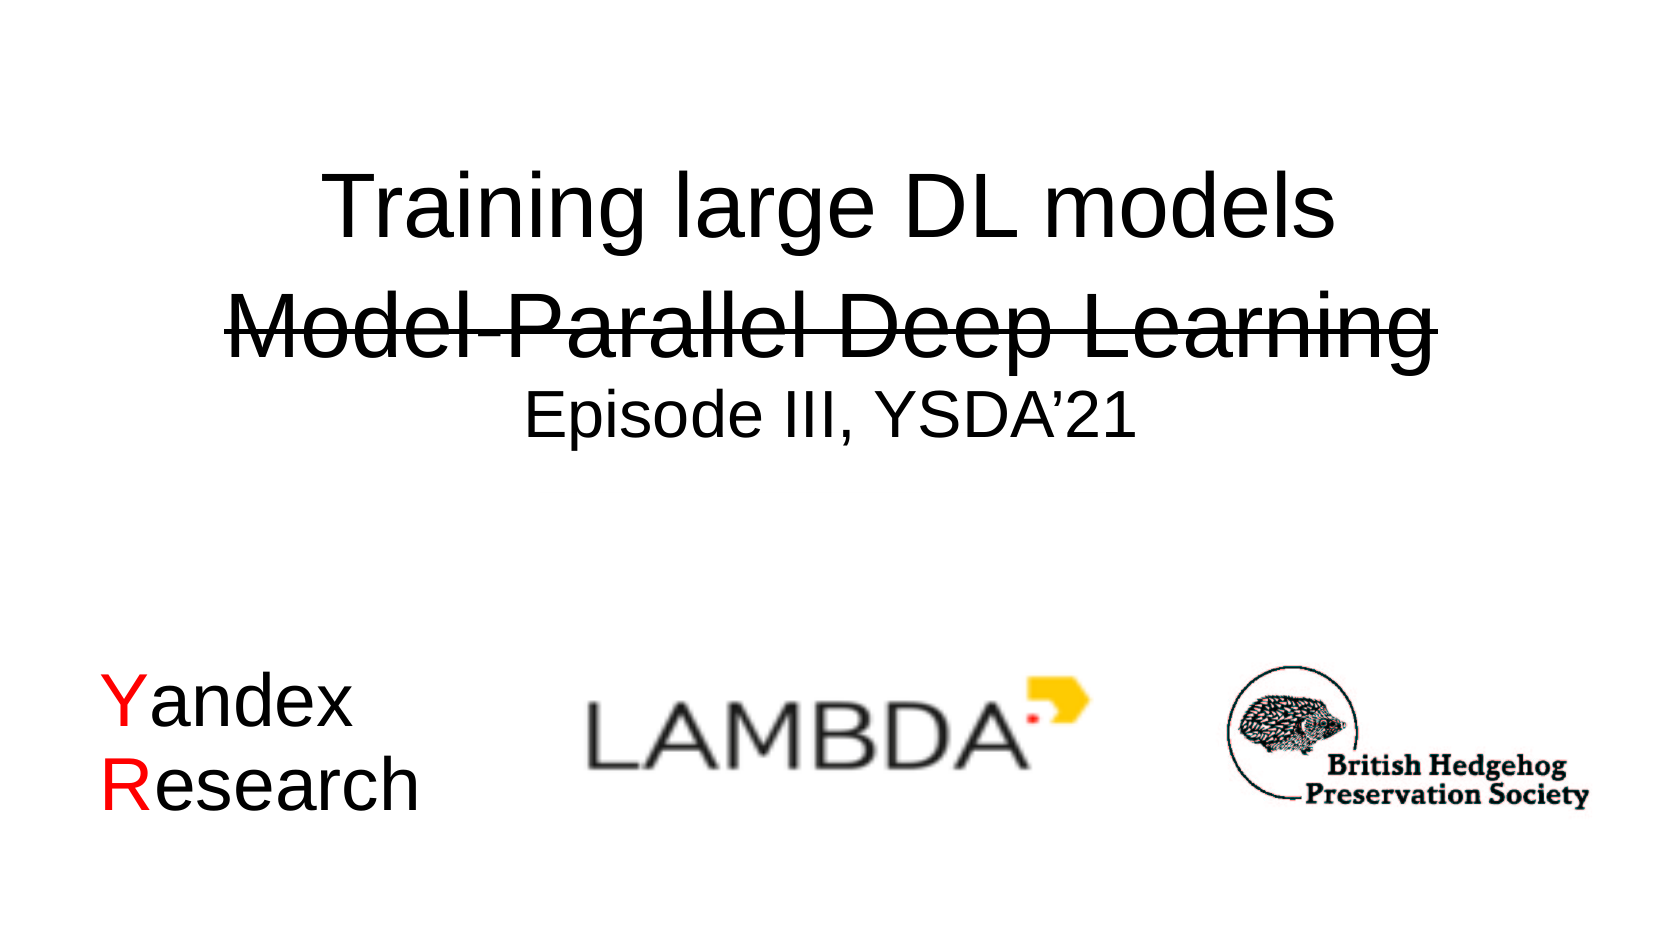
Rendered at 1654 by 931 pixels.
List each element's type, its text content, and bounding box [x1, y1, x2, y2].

text_box Model-Parallel Deep Learning Episode III, YSDA’21 [0, 157, 1654, 569]
text_box Training large DL models [208, 147, 1452, 265]
text_box Yandex Research [85, 651, 564, 872]
picture [1169, 602, 1654, 931]
picture [540, 569, 1117, 931]
